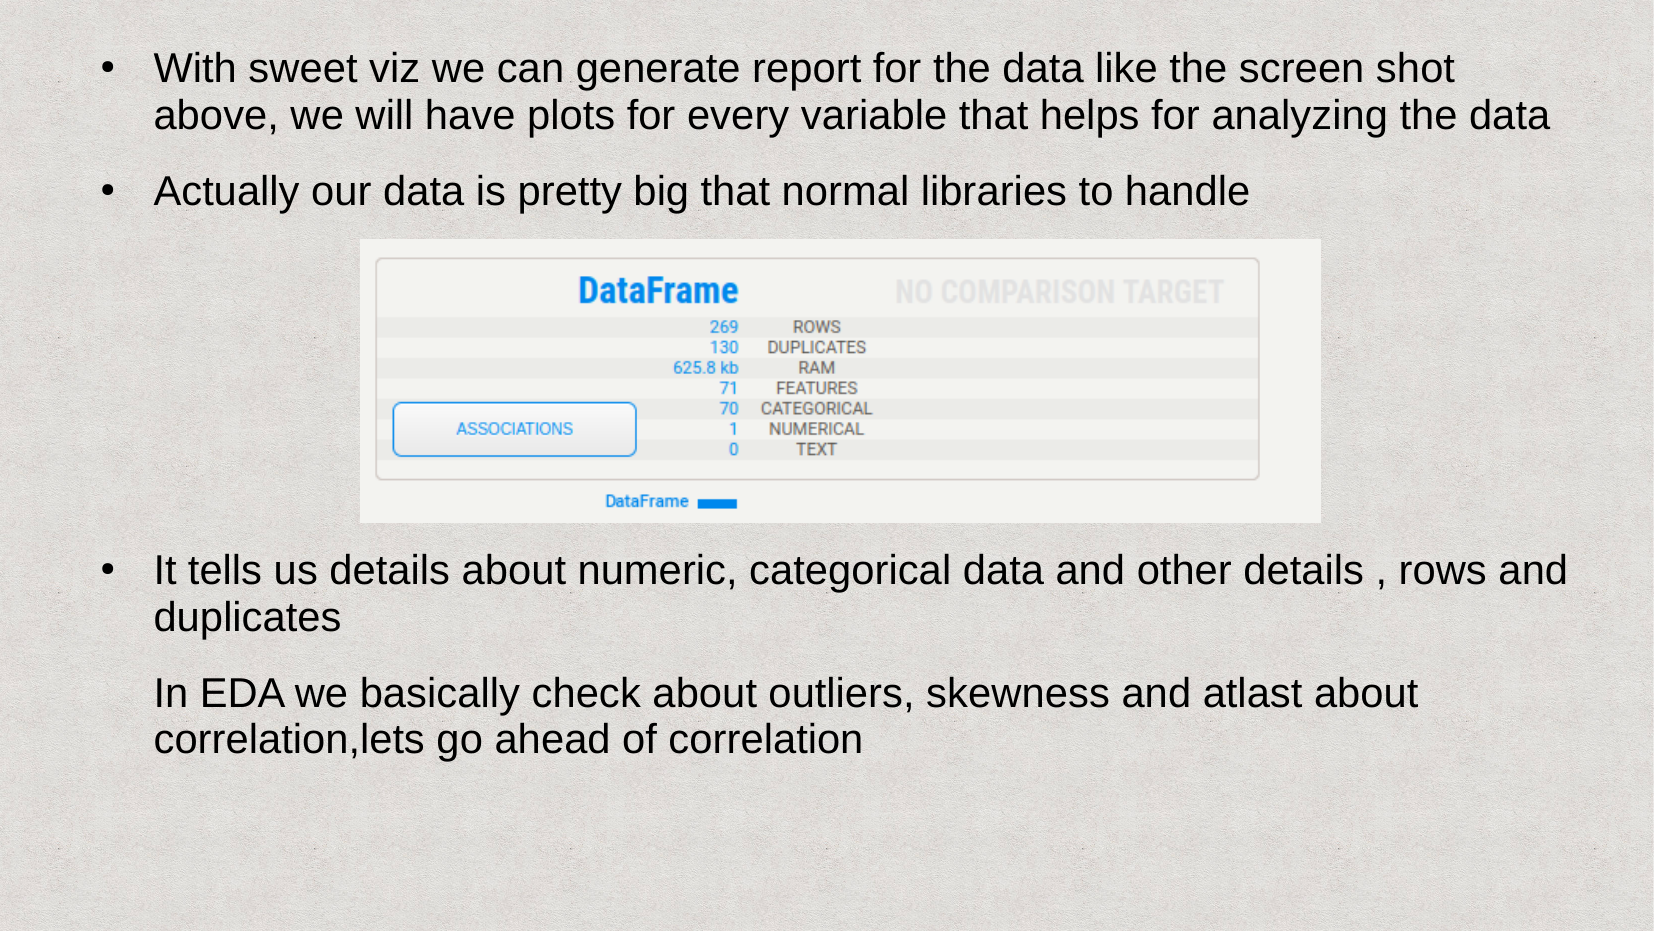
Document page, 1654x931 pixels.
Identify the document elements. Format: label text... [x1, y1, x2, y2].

picture [0, 0, 1654, 931]
list With sweet viz we can generate report for the data like the screen shot above, we will have plots for every variable that helps for analyzing the data Actually our data is pretty big that normal libraries to handle It tells us details about numeric, categorical data and other details , rows and duplicates In EDA we basically check about outliers, skewness and atlast about correlation,lets go ahead of correlation [82, 45, 1571, 886]
